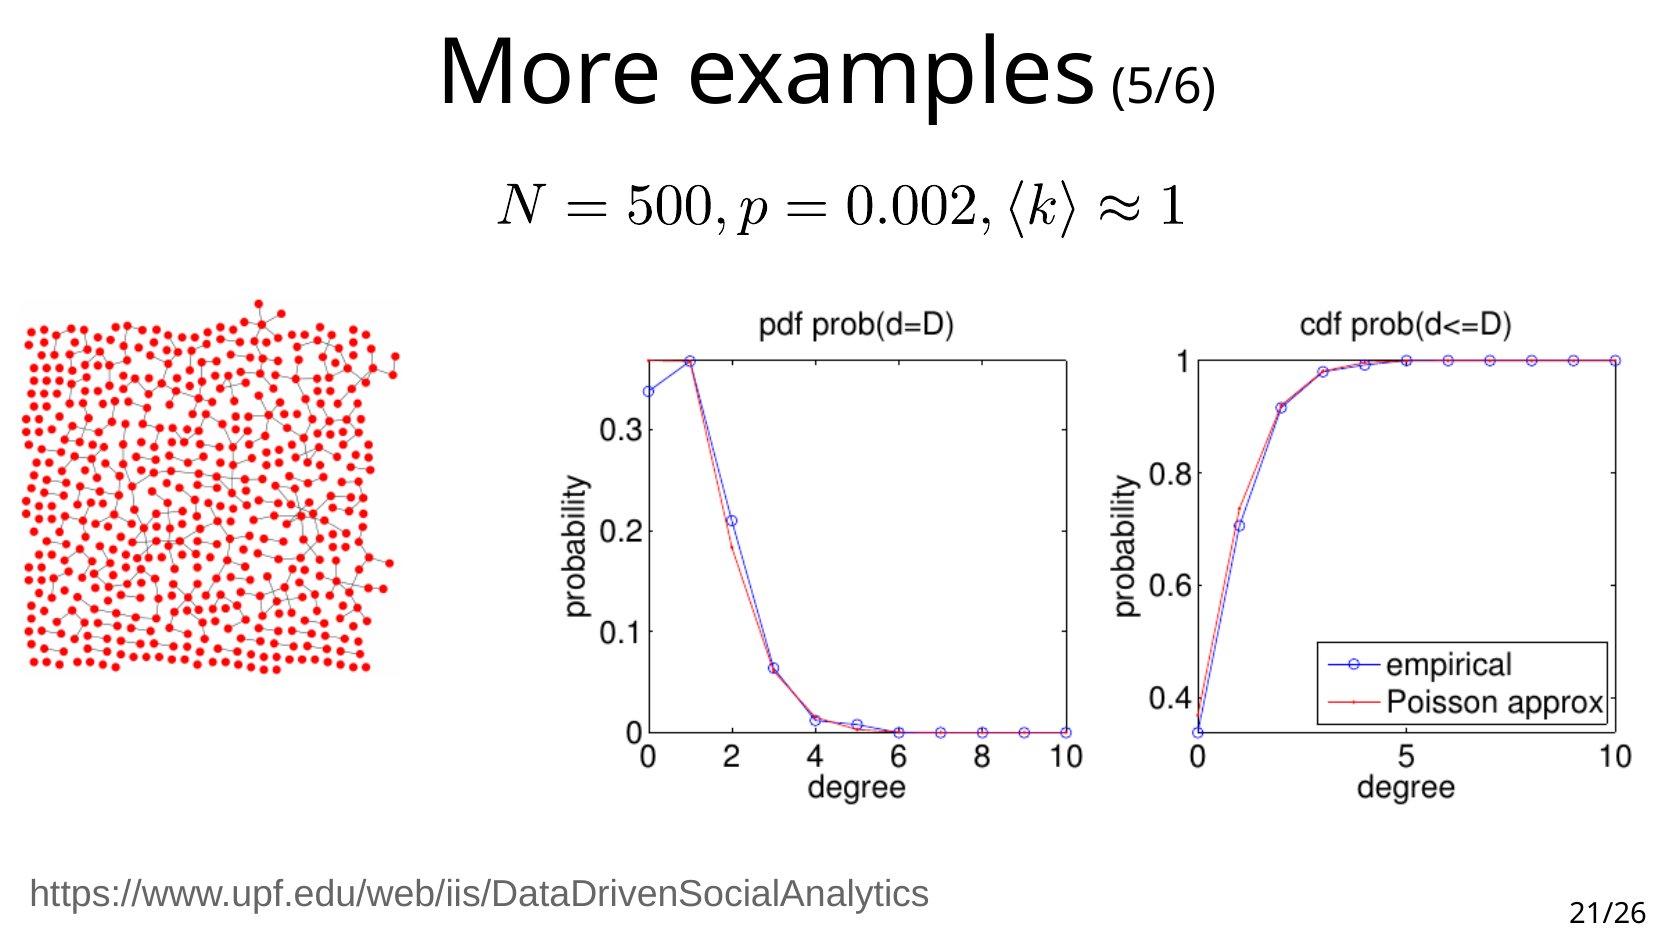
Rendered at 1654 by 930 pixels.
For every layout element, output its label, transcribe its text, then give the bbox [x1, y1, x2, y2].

picture [0, 268, 1653, 817]
text_box [495, 180, 1188, 239]
title More examples (5/6) [82, 1, 1571, 135]
text_box https://www.upf.edu/web/iis/DataDrivenSocialAnalytics [14, 864, 1051, 922]
